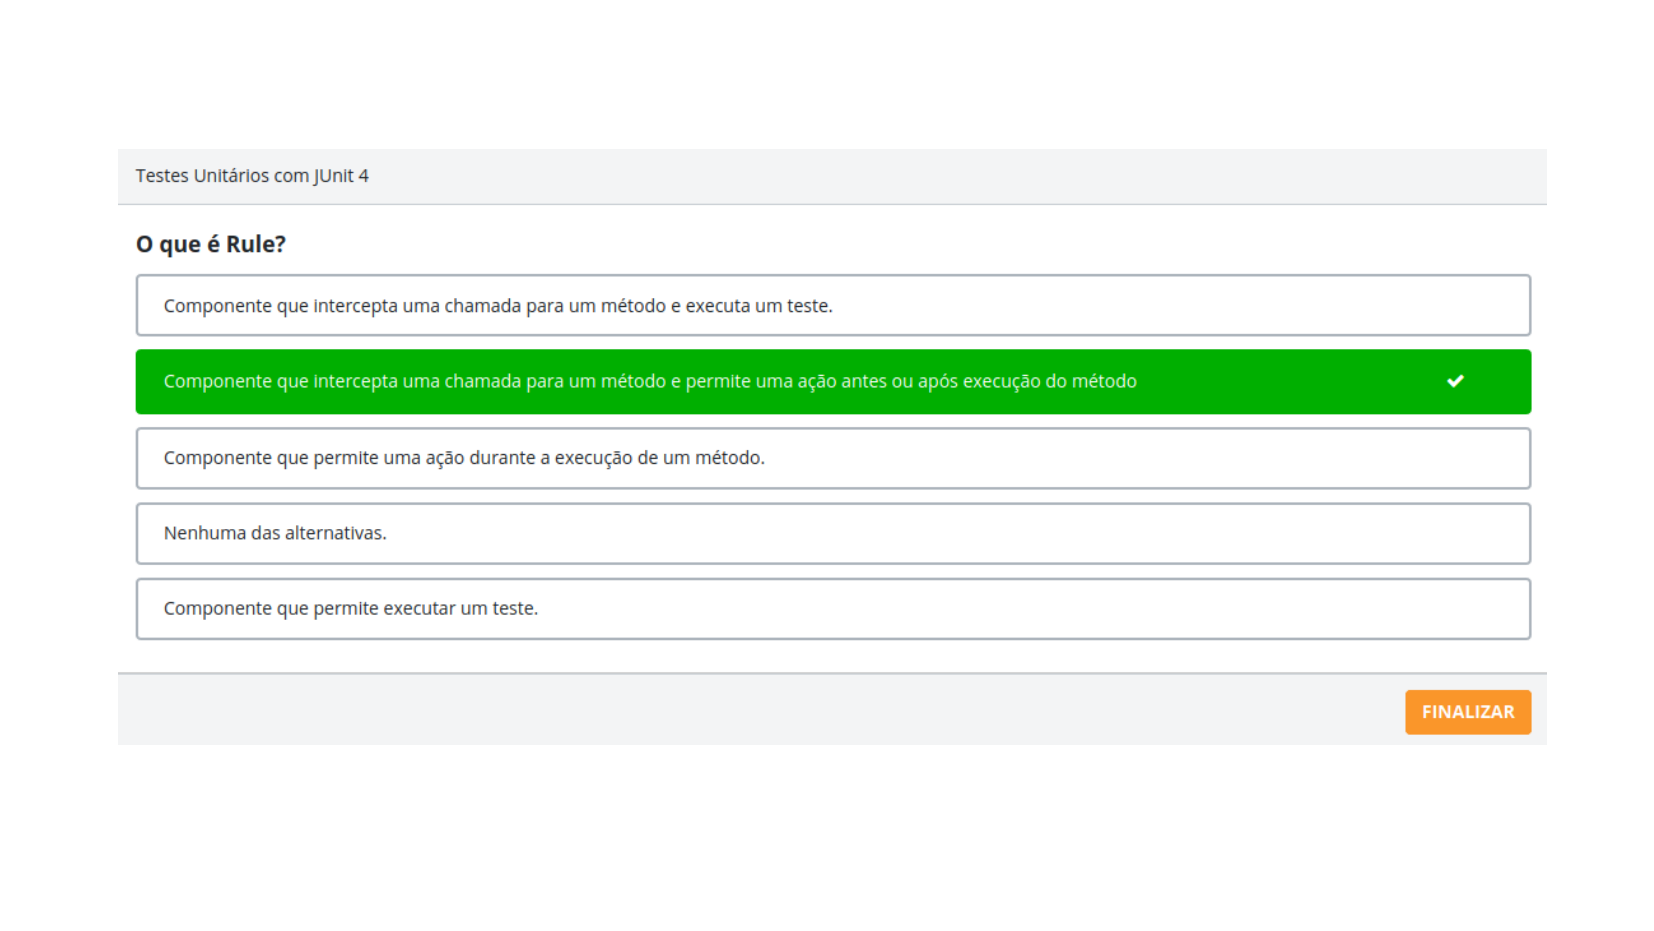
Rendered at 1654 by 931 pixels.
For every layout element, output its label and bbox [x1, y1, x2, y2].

picture [118, 149, 1547, 745]
